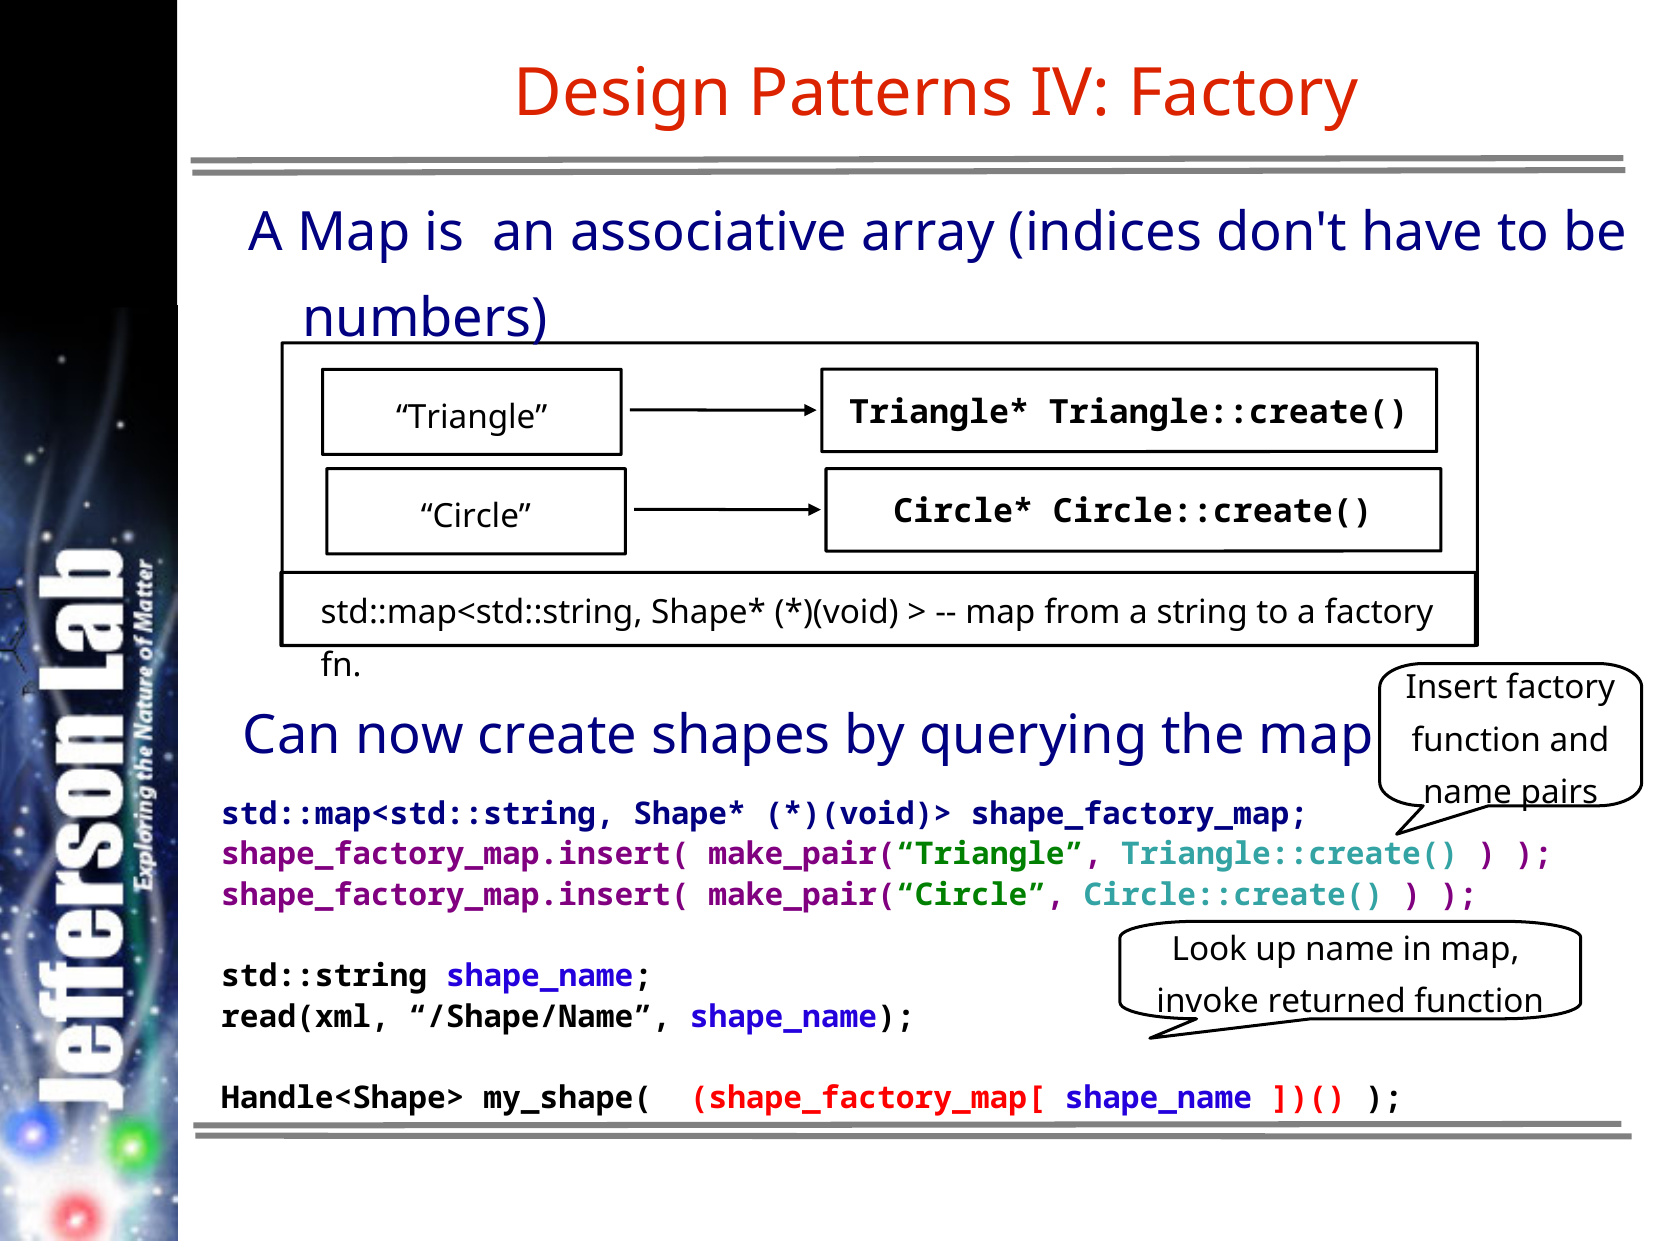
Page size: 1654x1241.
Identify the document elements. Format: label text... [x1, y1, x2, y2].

text_box std::map<std::string, Shape* (*)(void) > -- map from a string to a factory fn. [280, 572, 1476, 646]
text_box Triangle* Triangle::create() [821, 369, 1437, 452]
text_box A Map is an associative array (indices don't have to be numbers) [231, 180, 1632, 353]
text_box Circle* Circle::create() [826, 468, 1441, 552]
text_box “Circle” [326, 468, 626, 554]
title Design Patterns IV: Factory [235, 17, 1638, 149]
text_box Insert factory function and name pairs [1379, 663, 1642, 835]
text_box std::map<std::string, Shape* (*)(void)> shape_factory_map; shape_factory_map.insert( make_pair(“Triangle”, Triangle::create() ) ); shape_factory_map.insert( make_pair(“Circle”, Circle::create() ) ); std::string shape_name; read(xml, “/Shape/Name”, shape_name); Handle<Shape> my_shape( (shape_factory_map[ shape_name ])() ); [204, 783, 1630, 1126]
text_box “Triangle” [322, 369, 622, 455]
picture [0, 308, 178, 1241]
list Can now create shapes by querying the map [225, 683, 1380, 778]
text_box Look up name in map, invoke returned function [1119, 921, 1581, 1039]
